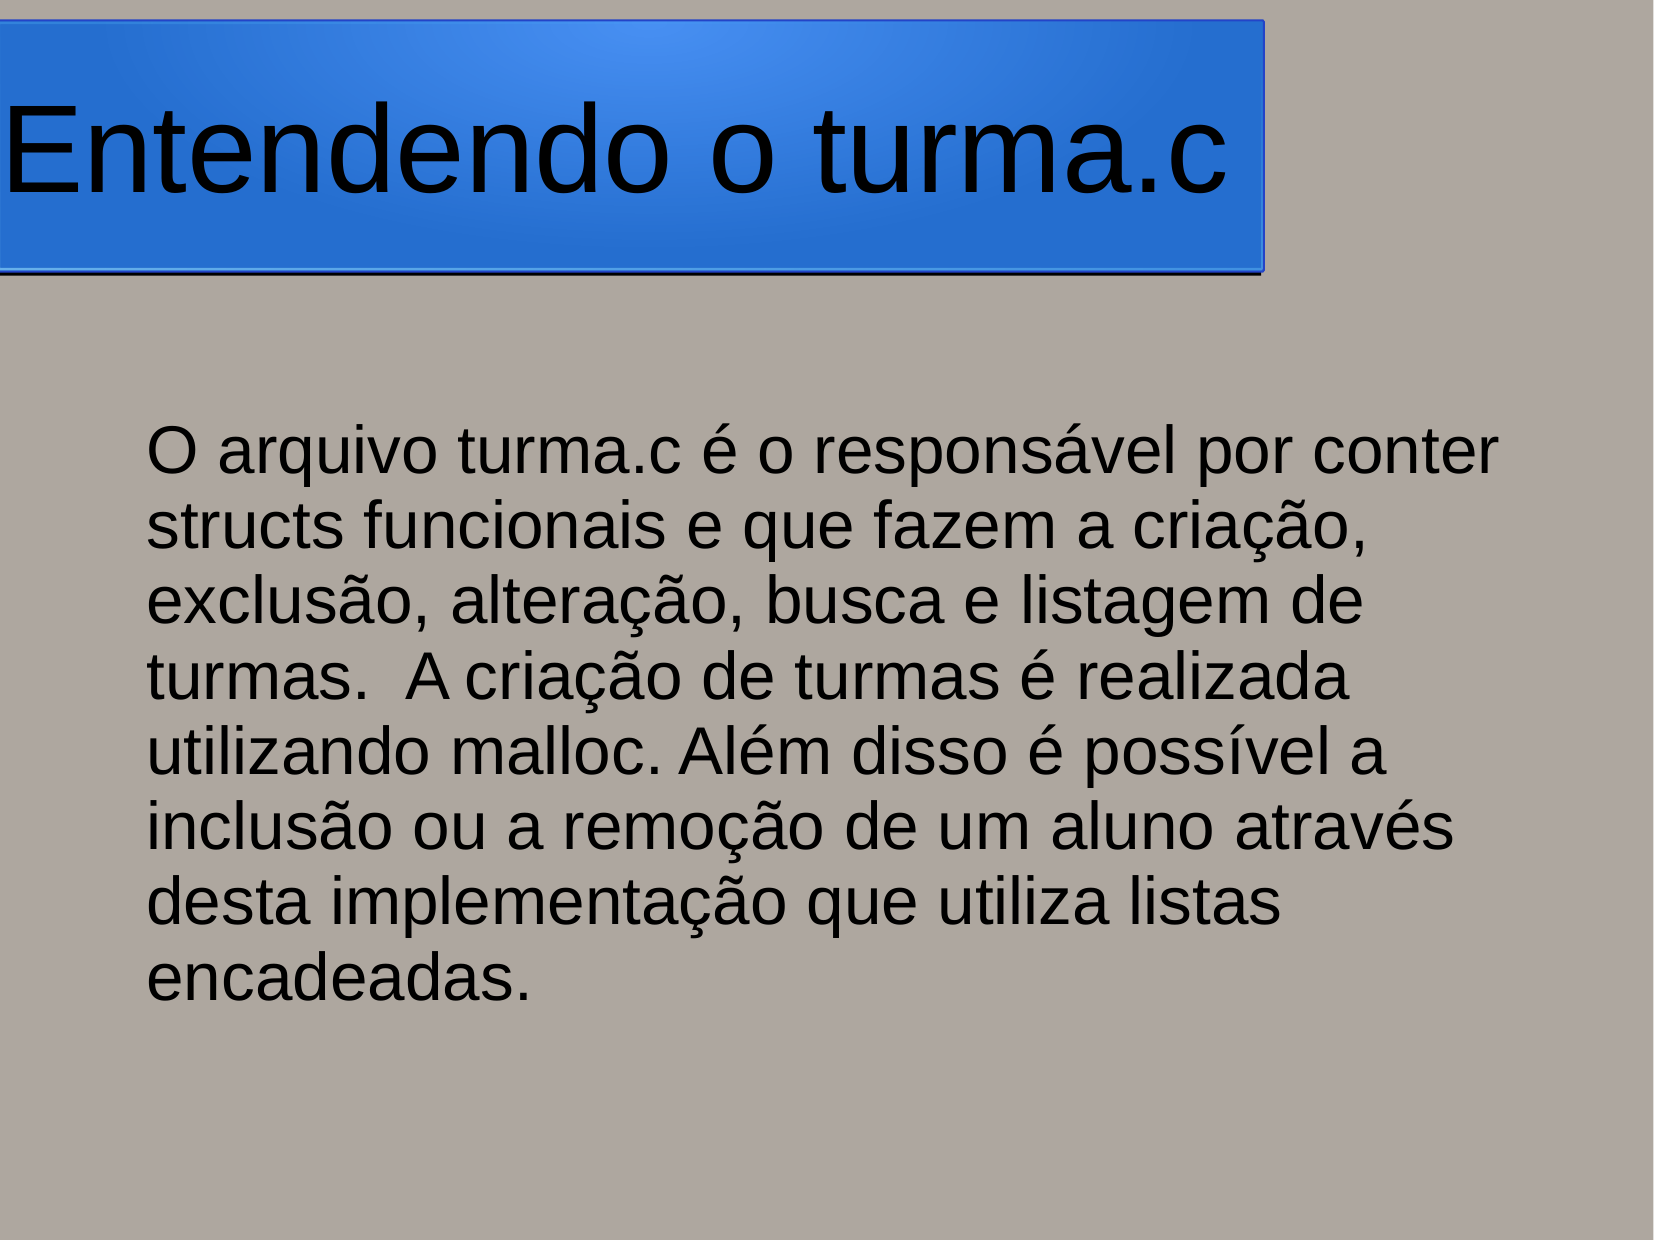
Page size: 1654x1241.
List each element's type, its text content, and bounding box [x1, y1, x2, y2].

title Entendendo o turma.c [0, 47, 1312, 252]
list O arquivo turma.c é o responsável por conter structs funcionais e que fazem a criação, exclusão, alteração, busca e listagem de turmas. A criação de turmas é realizada utilizando malloc. Além disso é possível a inclusão ou a remoção de um aluno através desta implementação que utiliza listas encadeadas. [82, 299, 1571, 1019]
